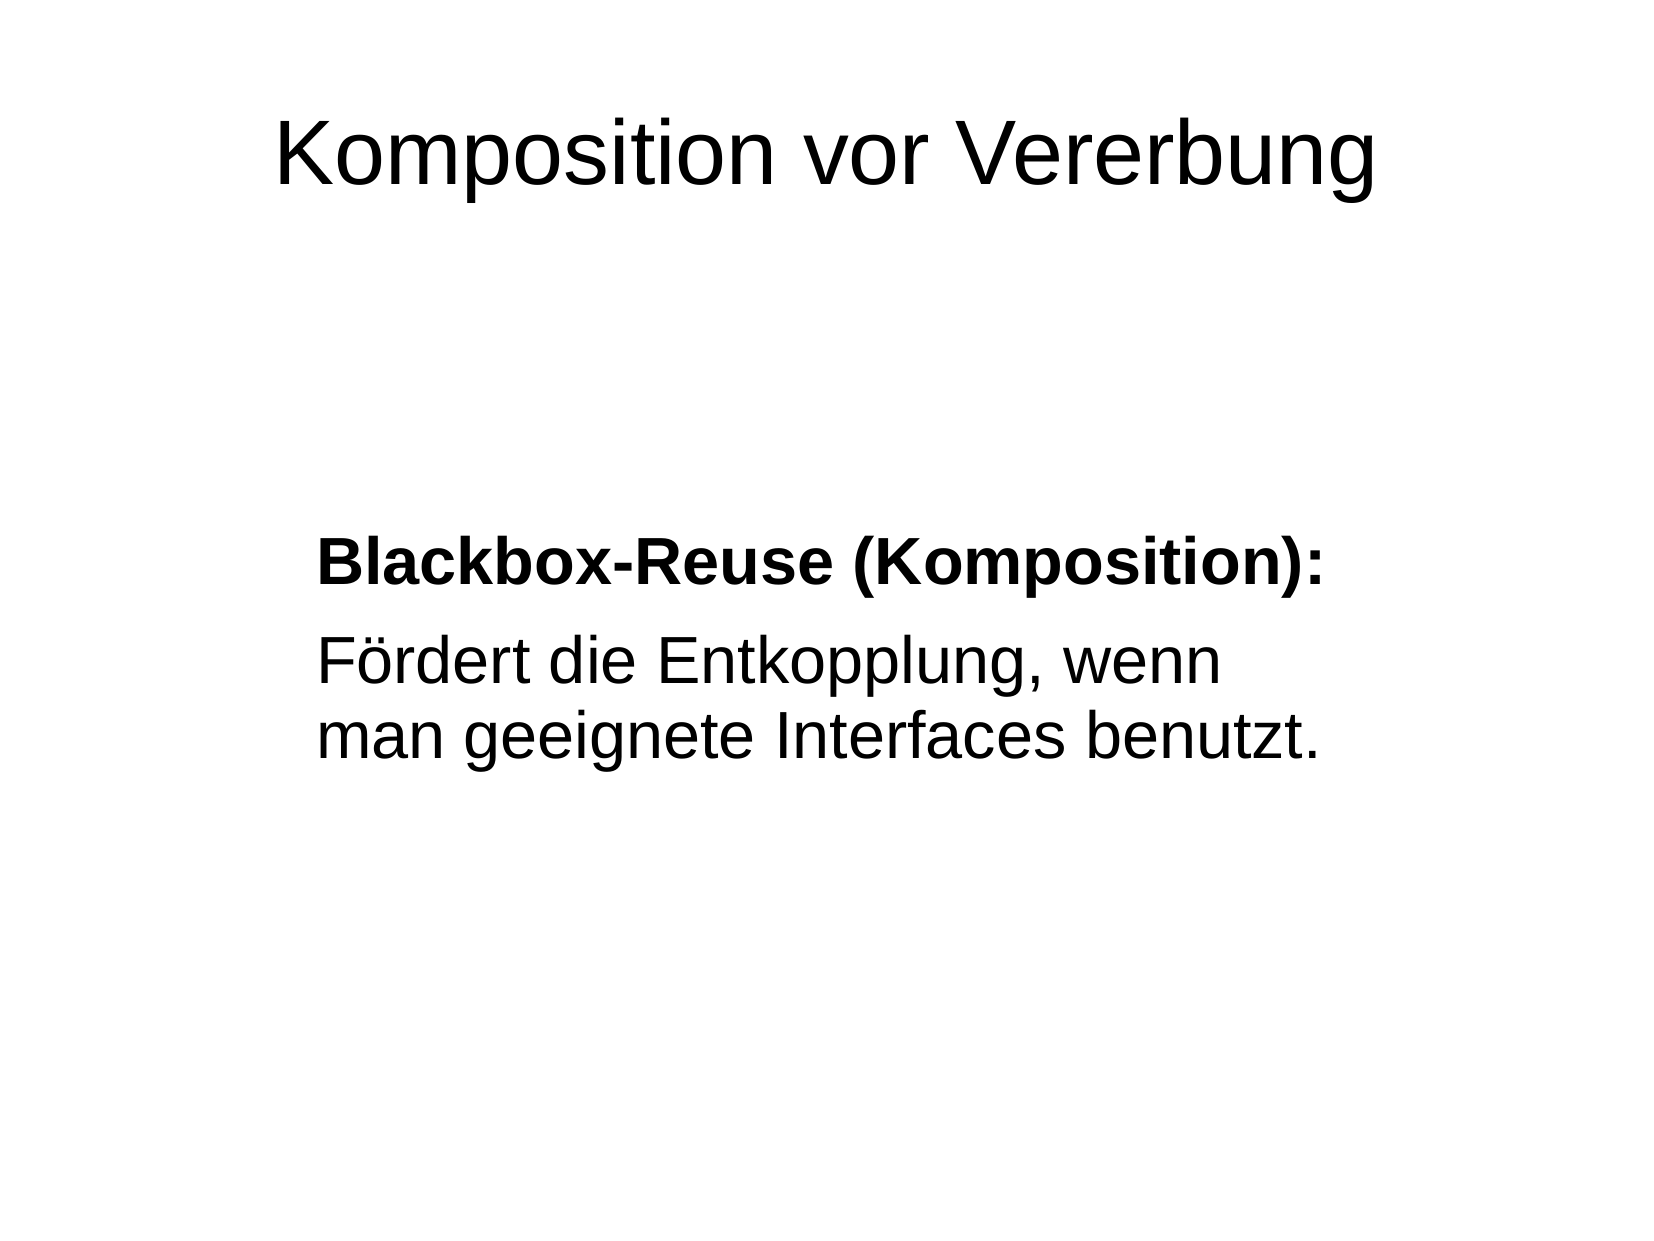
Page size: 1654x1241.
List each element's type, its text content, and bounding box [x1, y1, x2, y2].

title Komposition vor Vererbung [82, 49, 1571, 257]
text_box Blackbox-Reuse (Komposition): Fördert die Entkopplung, wenn man geeignete Interfaces benutzt. [301, 516, 1377, 779]
